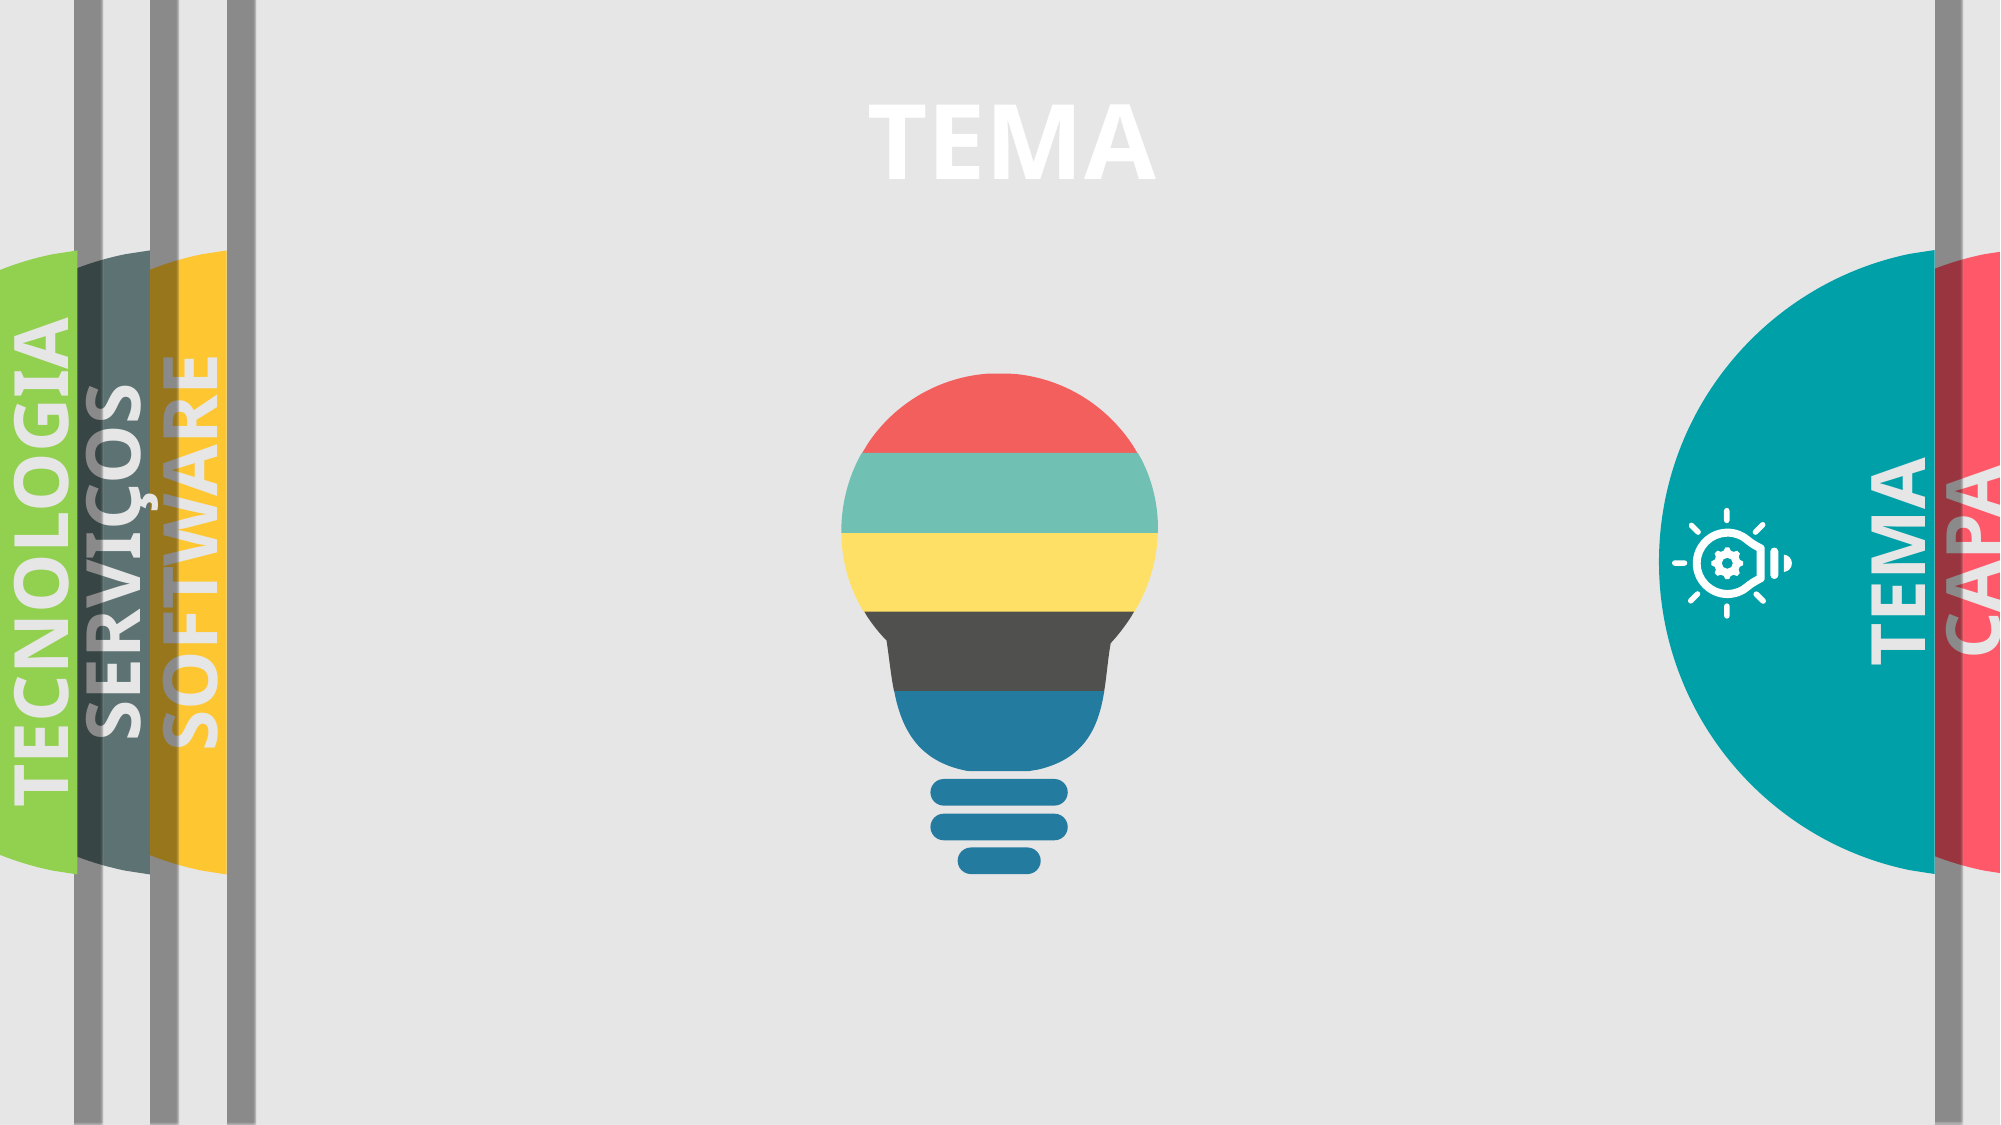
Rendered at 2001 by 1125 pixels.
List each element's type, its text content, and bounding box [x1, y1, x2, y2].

text_box CAPA [1950, 250, 2000, 875]
text_box SERVIÇOS [92, 250, 165, 875]
text_box TECNOLOGIA [0, 250, 92, 875]
text_box TEMA [757, 68, 1267, 210]
text_box [0, 0, 2000, 1125]
text_box TEMA [1843, 250, 1950, 875]
picture [1665, 494, 1801, 630]
text_box SOFTWARE [150, 209, 242, 896]
